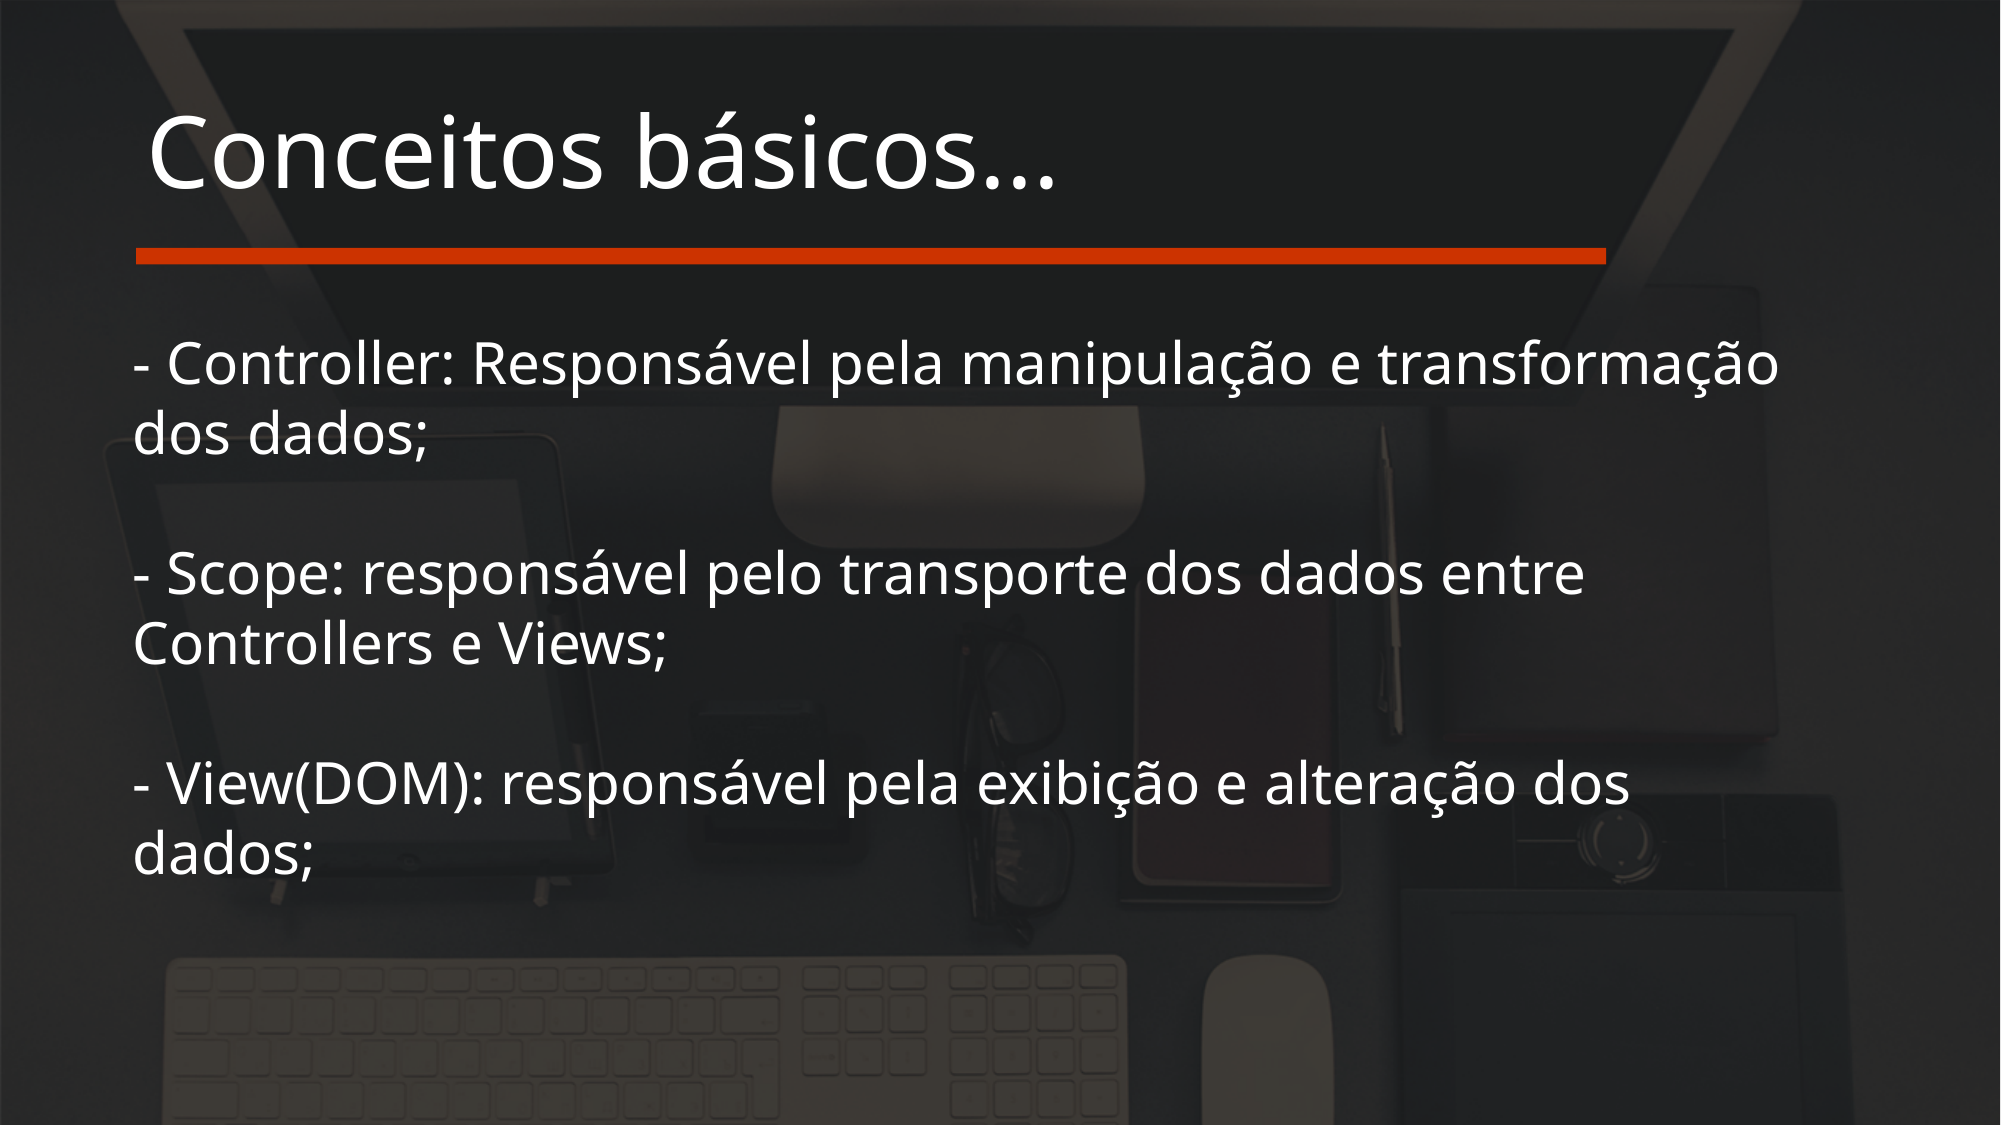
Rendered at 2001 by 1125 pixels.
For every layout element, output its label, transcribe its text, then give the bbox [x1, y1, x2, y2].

text_box - Controller: Responsável pela manipulação e transformação dos dados; - Scope: responsável pelo transporte dos dados entre Controllers e Views; - View(DOM): responsável pela exibição e alteração dos dados; [118, 318, 1836, 775]
text_box Conceitos básicos... [132, 47, 1205, 265]
text_box [136, 247, 1607, 265]
picture [0, 0, 2001, 1125]
